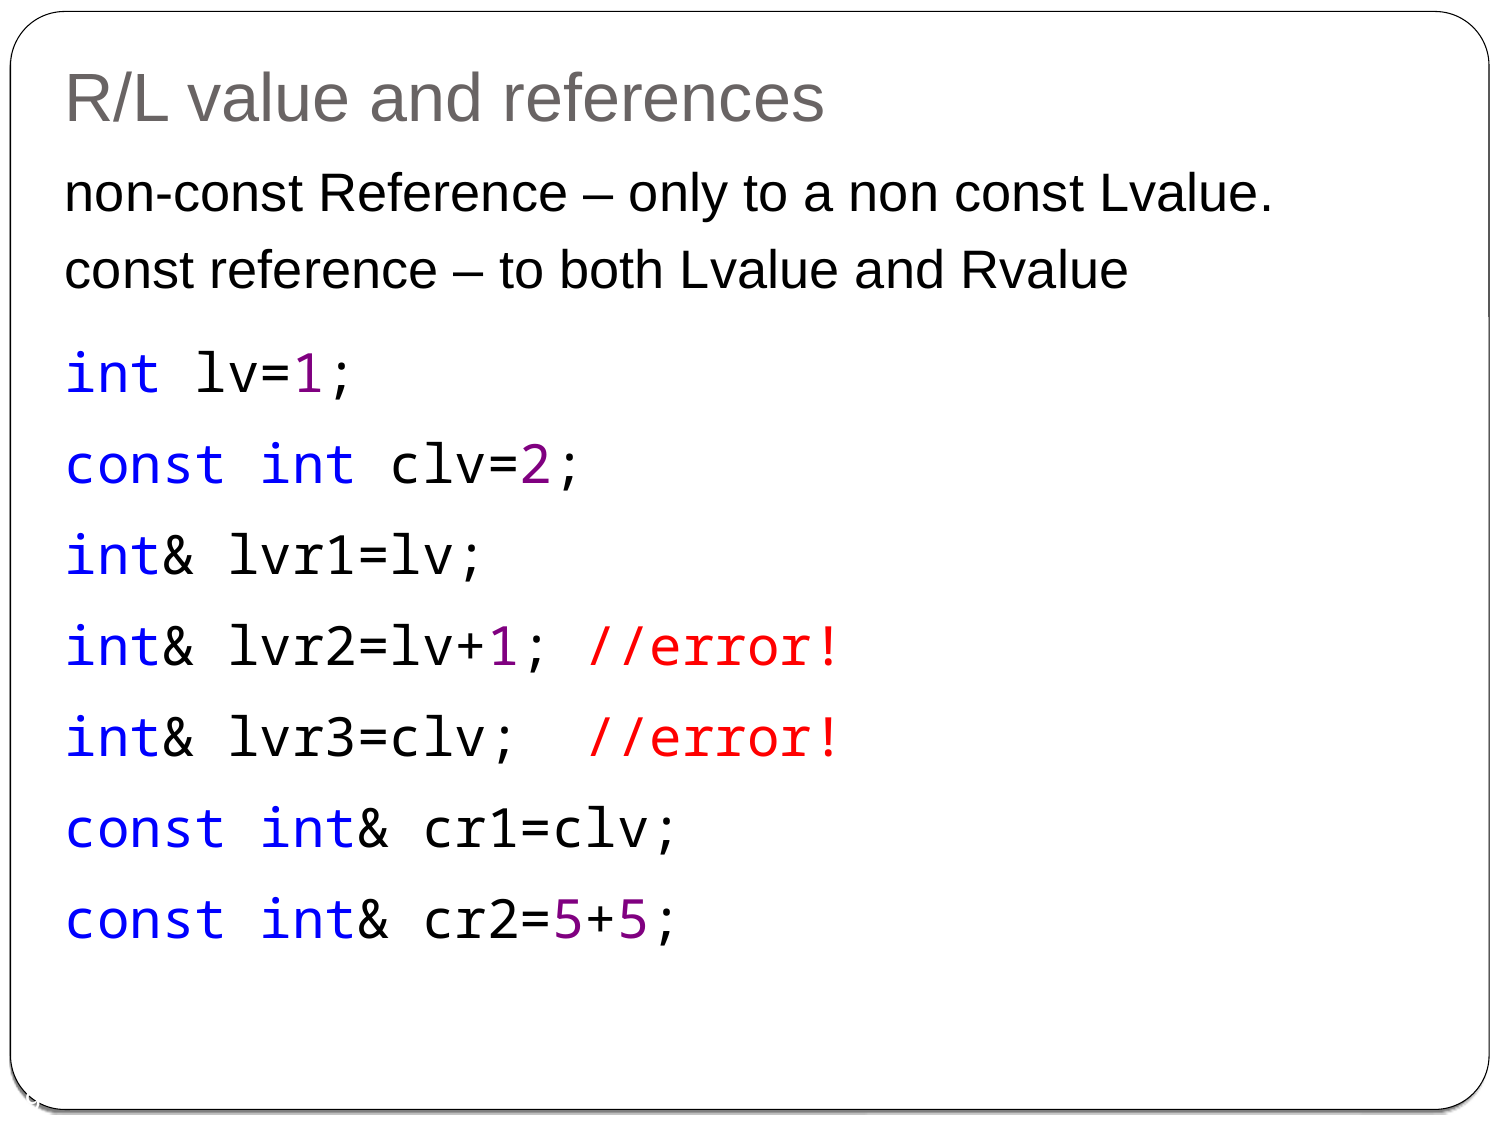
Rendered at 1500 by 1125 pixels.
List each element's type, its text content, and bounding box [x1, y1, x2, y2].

title R/L value and references [50, 45, 1450, 149]
slide_number <number> [0, 1074, 50, 1125]
list non-const Reference – only to a non const Lvalue. const reference – to both Lvalue and Rvalue int lv=1; const int clv=2; int& lvr1=lv; int& lvr2=lv+1; //error! int& lvr3=clv; //error! const int& cr1=clv; const int& cr2=5+5; [50, 149, 1450, 1088]
